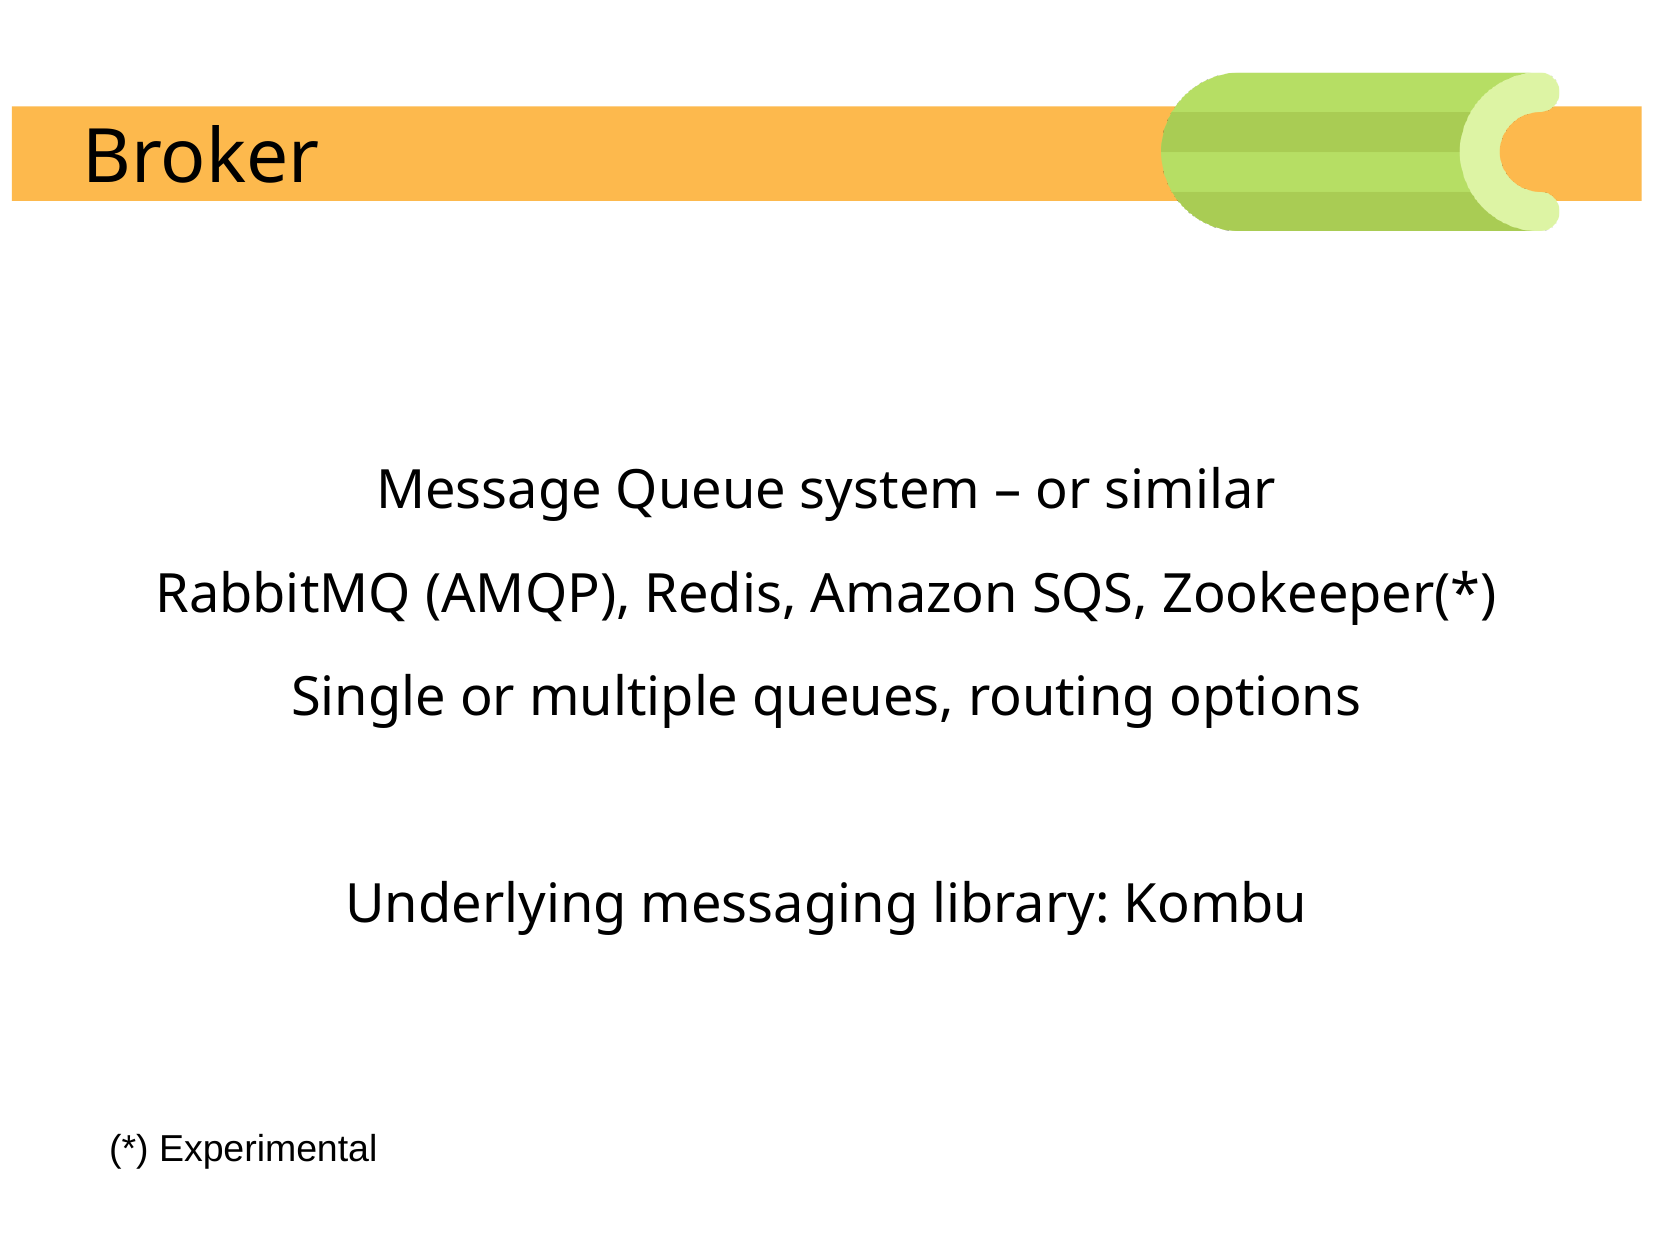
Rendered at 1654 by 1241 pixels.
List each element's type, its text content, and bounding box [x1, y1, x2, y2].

title Broker [82, 94, 1264, 213]
picture [1160, 0, 1560, 259]
list Message Queue system – or similar RabbitMQ (AMQP), Redis, Amazon SQS, Zookeeper(*) Single or multiple queues, routing options Underlying messaging library: Kombu [82, 259, 1571, 1130]
text_box (*) Experimental [94, 1119, 733, 1177]
